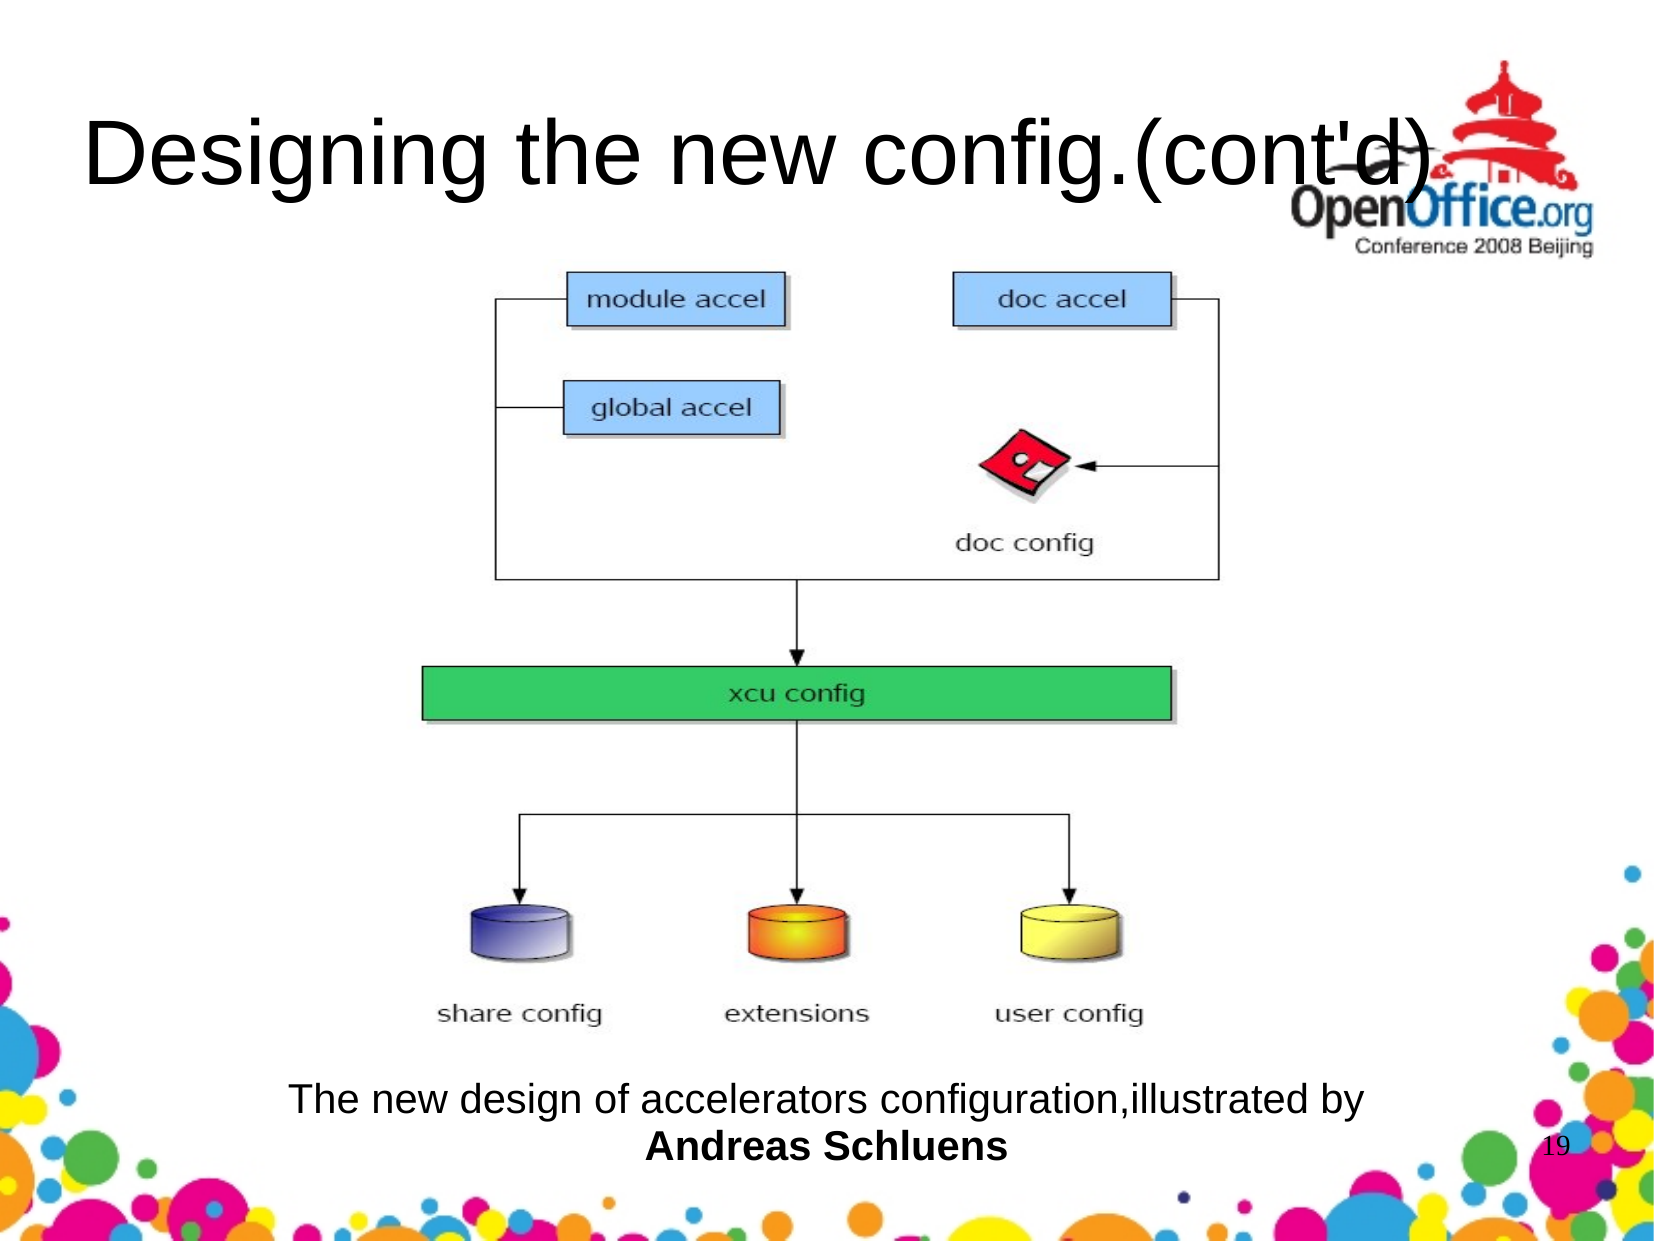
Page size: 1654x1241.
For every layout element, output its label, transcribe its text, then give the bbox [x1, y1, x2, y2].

subtitle [82, 290, 1571, 1109]
title Designing the new config.(cont'd) [82, 49, 1571, 257]
text_box The new design of accelerators configuration,illustrated by Andreas Schluens [265, 1068, 1388, 1177]
picture [0, 0, 1654, 1241]
